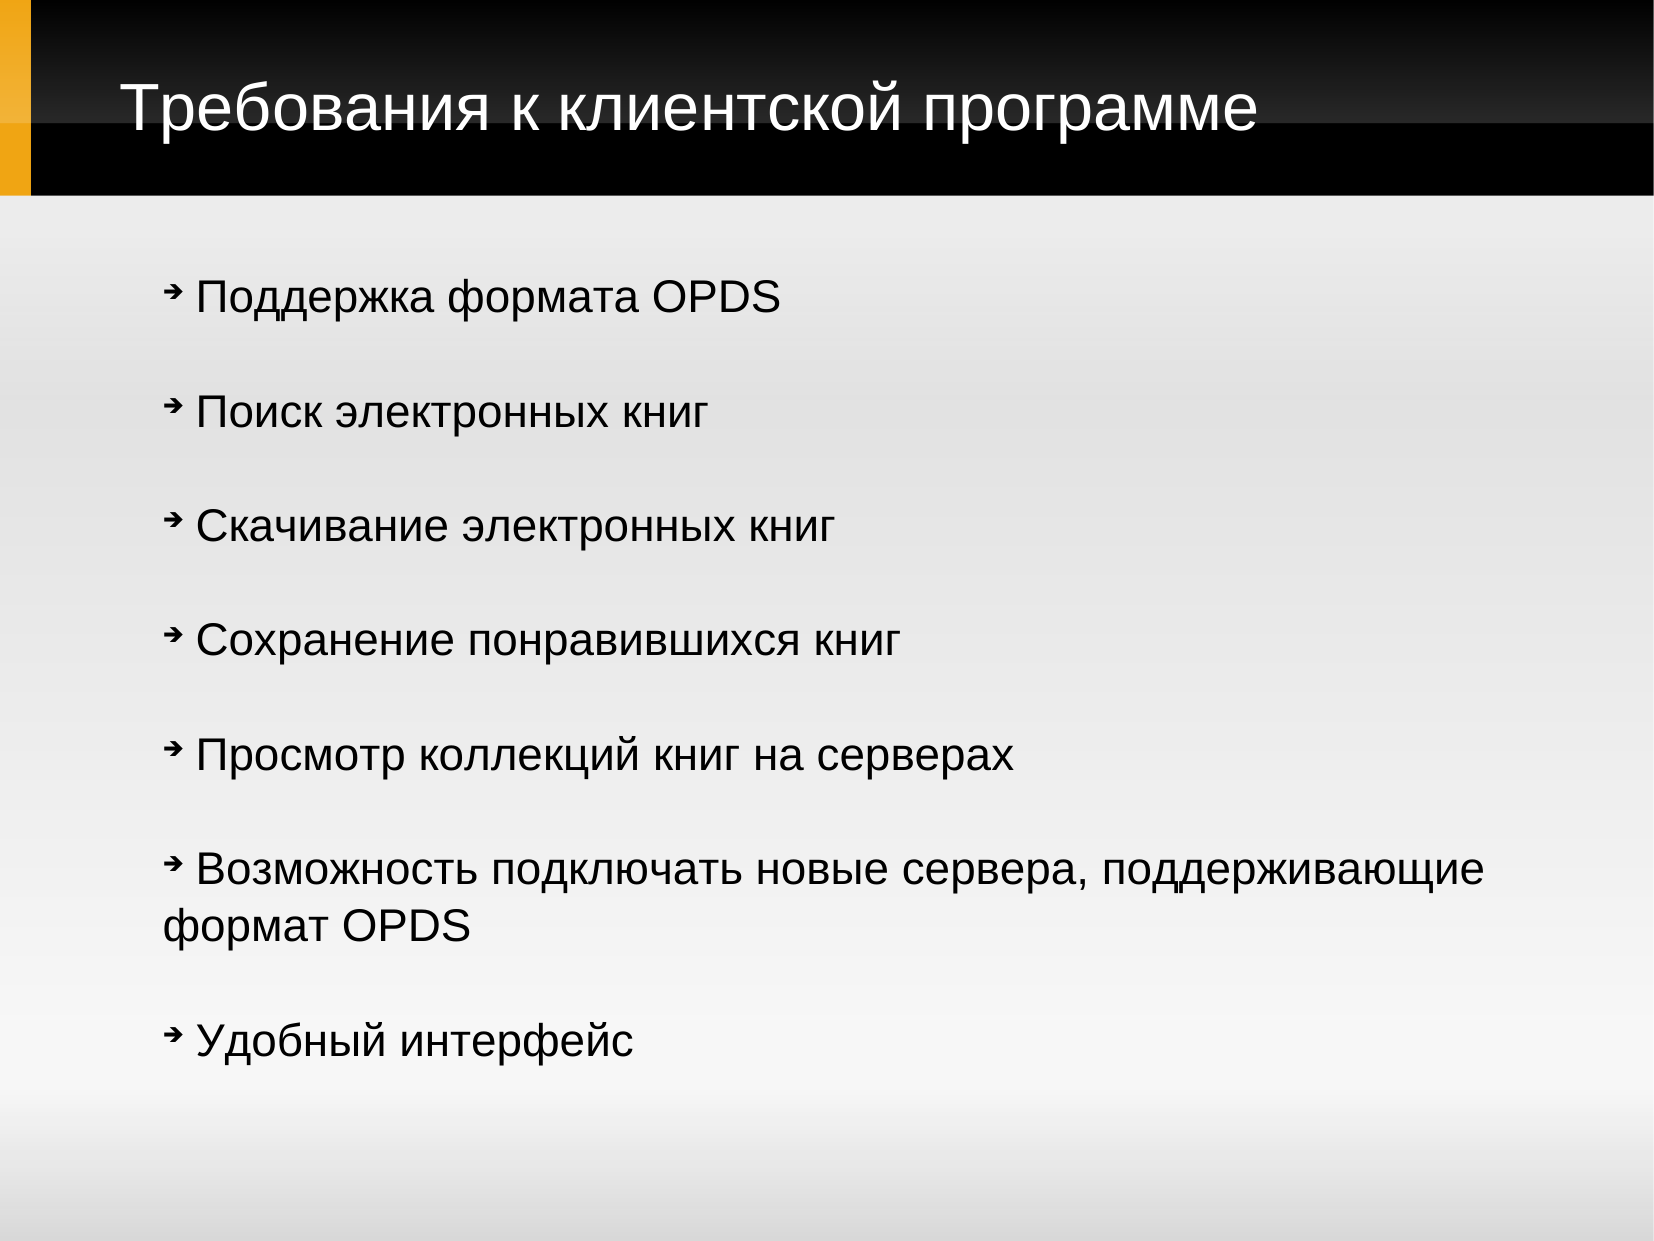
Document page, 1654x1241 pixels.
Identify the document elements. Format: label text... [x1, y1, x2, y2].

picture [0, 0, 1654, 1241]
text_box Требования к клиентской программе [104, 53, 1654, 172]
text_box Поддержка формата OPDS Поиск электронных книг Скачивание электронных книг Cохранение понравившихся книг Просмотр коллекций книг на серверах Возможность подключать новые сервера, поддерживающие формат OPDS Удобный интерфейс [147, 212, 1536, 901]
